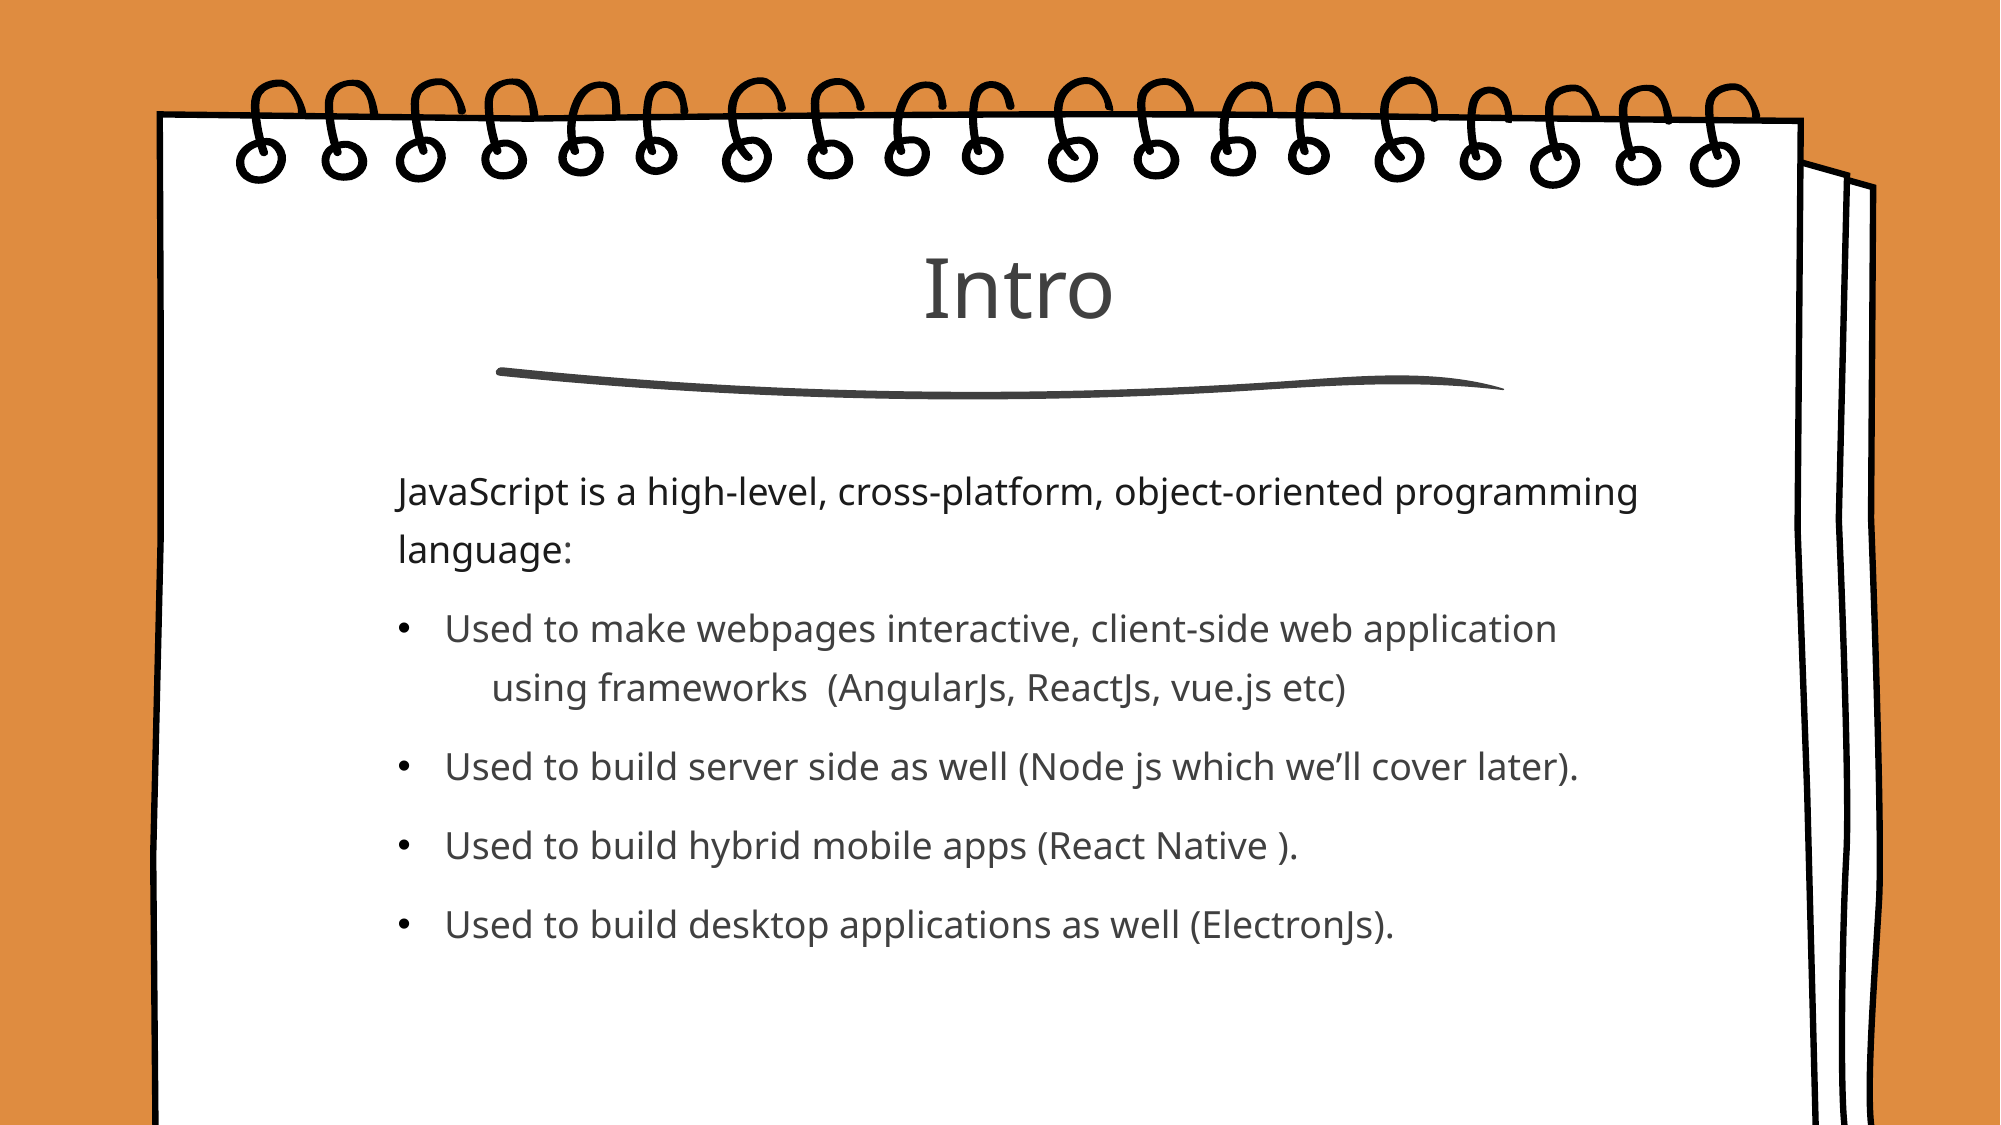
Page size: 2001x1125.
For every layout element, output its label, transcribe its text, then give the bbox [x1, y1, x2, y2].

title Intro [382, 239, 1658, 353]
list JavaScript is a high-level, cross-platform, object-oriented programming language: Used to make webpages interactive, client-side web application using frameworks (AngularJs, ReactJs, vue.js etc) Used to build server side as well (Node js which we’ll cover later). Used to build hybrid mobile apps (React Native ). Used to build desktop applications as well (ElectronJs). [382, 446, 1658, 1047]
